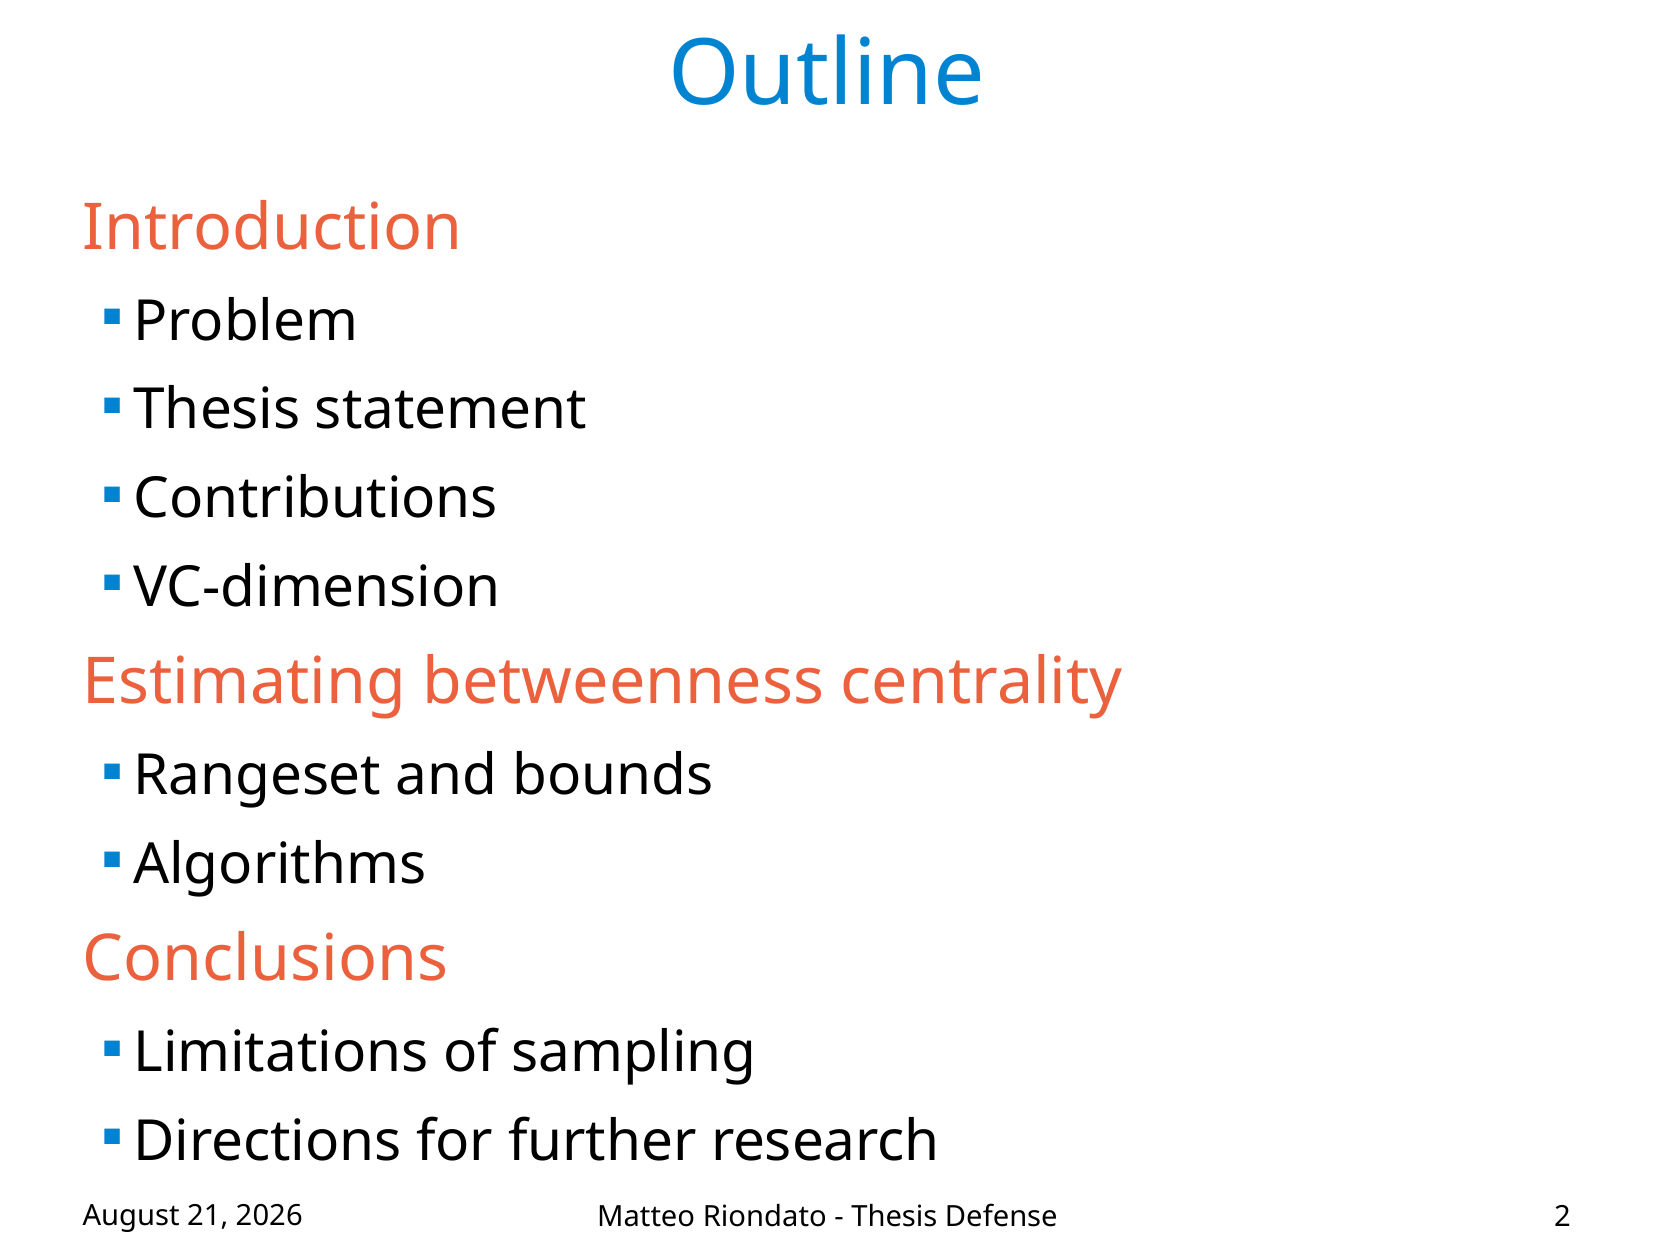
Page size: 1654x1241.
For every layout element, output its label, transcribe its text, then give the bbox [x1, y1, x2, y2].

title Outline [82, 0, 1571, 139]
list Introduction Problem Thesis statement Contributions VC-dimension Estimating betweenness centrality Rangeset and bounds Algorithms Conclusions Limitations of sampling Directions for further research [82, 180, 1571, 1186]
